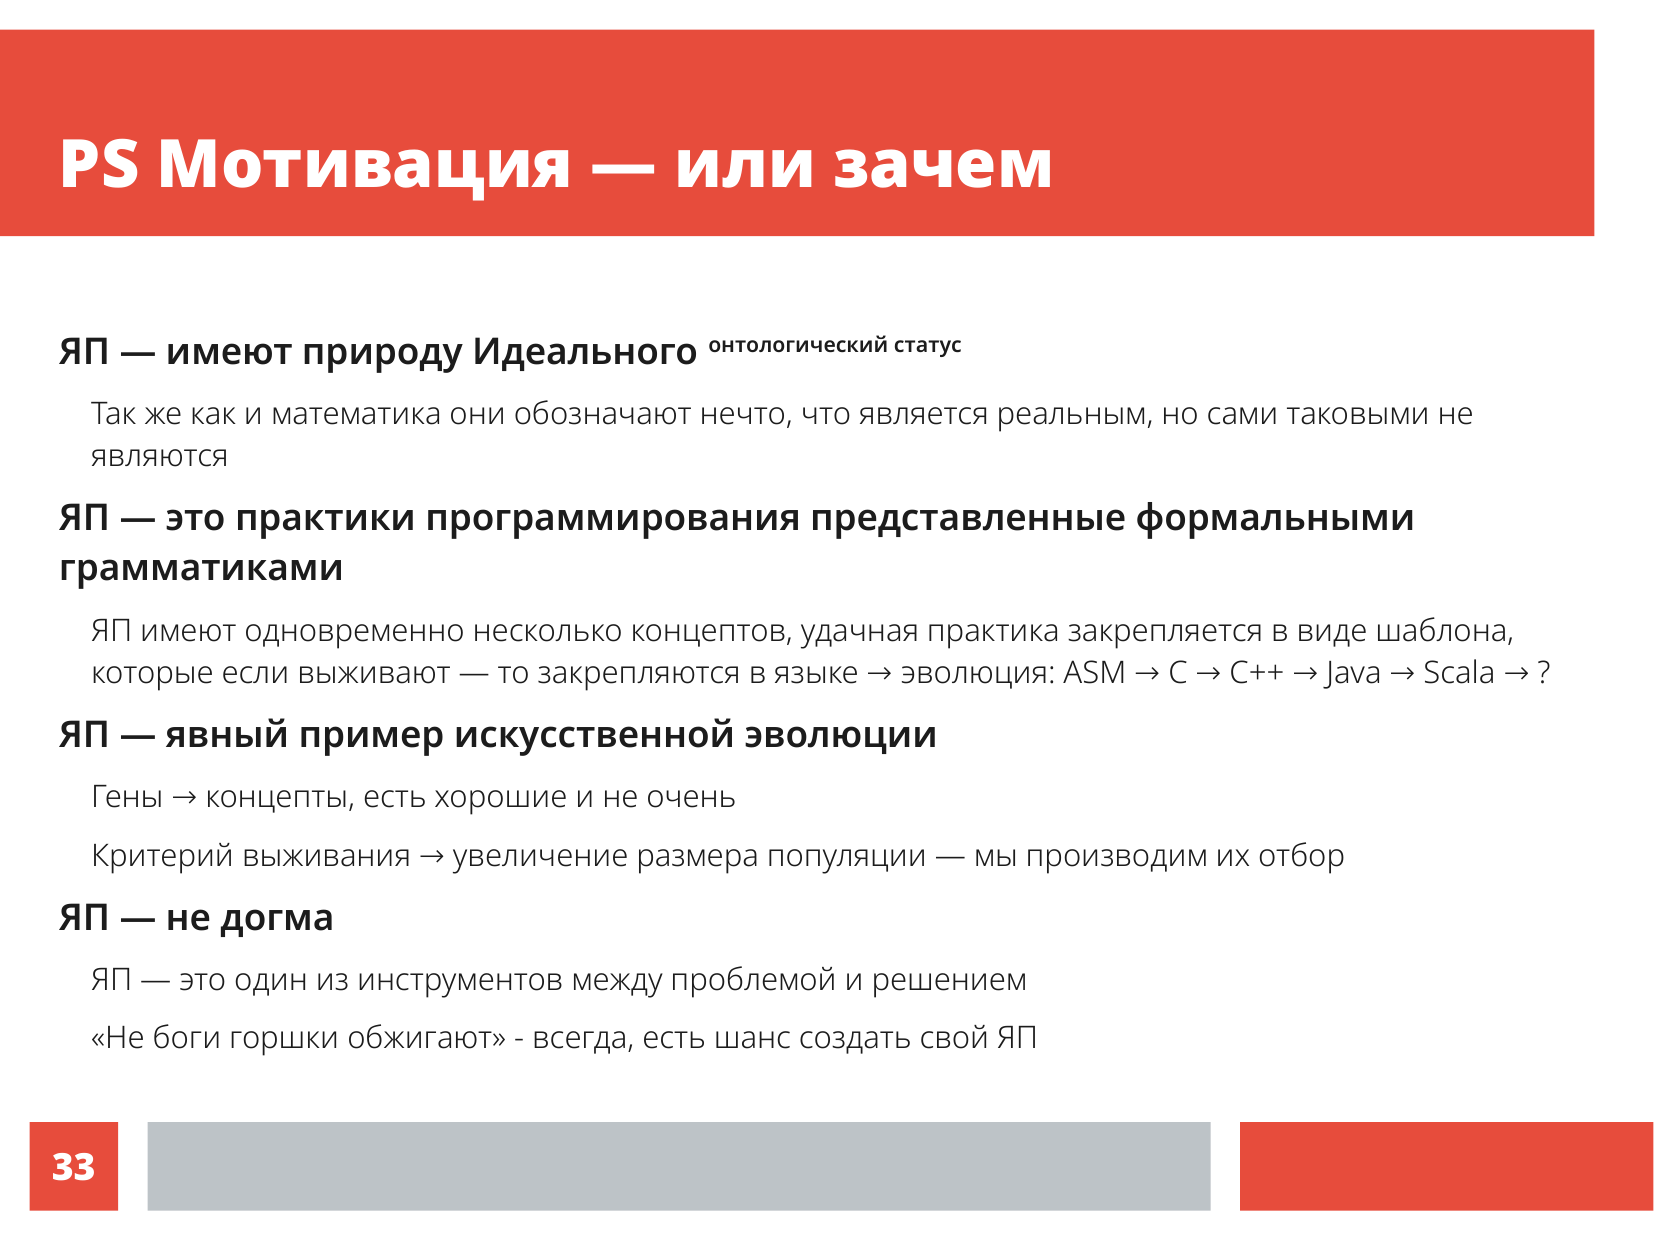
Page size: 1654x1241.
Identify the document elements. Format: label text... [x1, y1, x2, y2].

title PS Мотивация — или зачем [59, 59, 1595, 207]
list ЯП — имеют природу Идеального онтологический статус Так же как и математика они обозначают нечто, что является реальным, но сами таковыми не являются ЯП — это практики программирования представленные формальными грамматиками ЯП имеют одновременно несколько концептов, удачная практика закрепляется в виде шаблона, которые если выживают — то закрепляются в языке → эволюция: ASM → C → C++ → Java → Scala → ? ЯП — явный пример искусственной эволюции Гены → концепты, есть хорошие и не очень Критерий выживания → увеличение размера популяции — мы производим их отбор ЯП — не догма ЯП — это один из инструментов между проблемой и решением «Не боги горшки обжигают» - всегда, есть шанс создать свой ЯП [59, 324, 1565, 1093]
